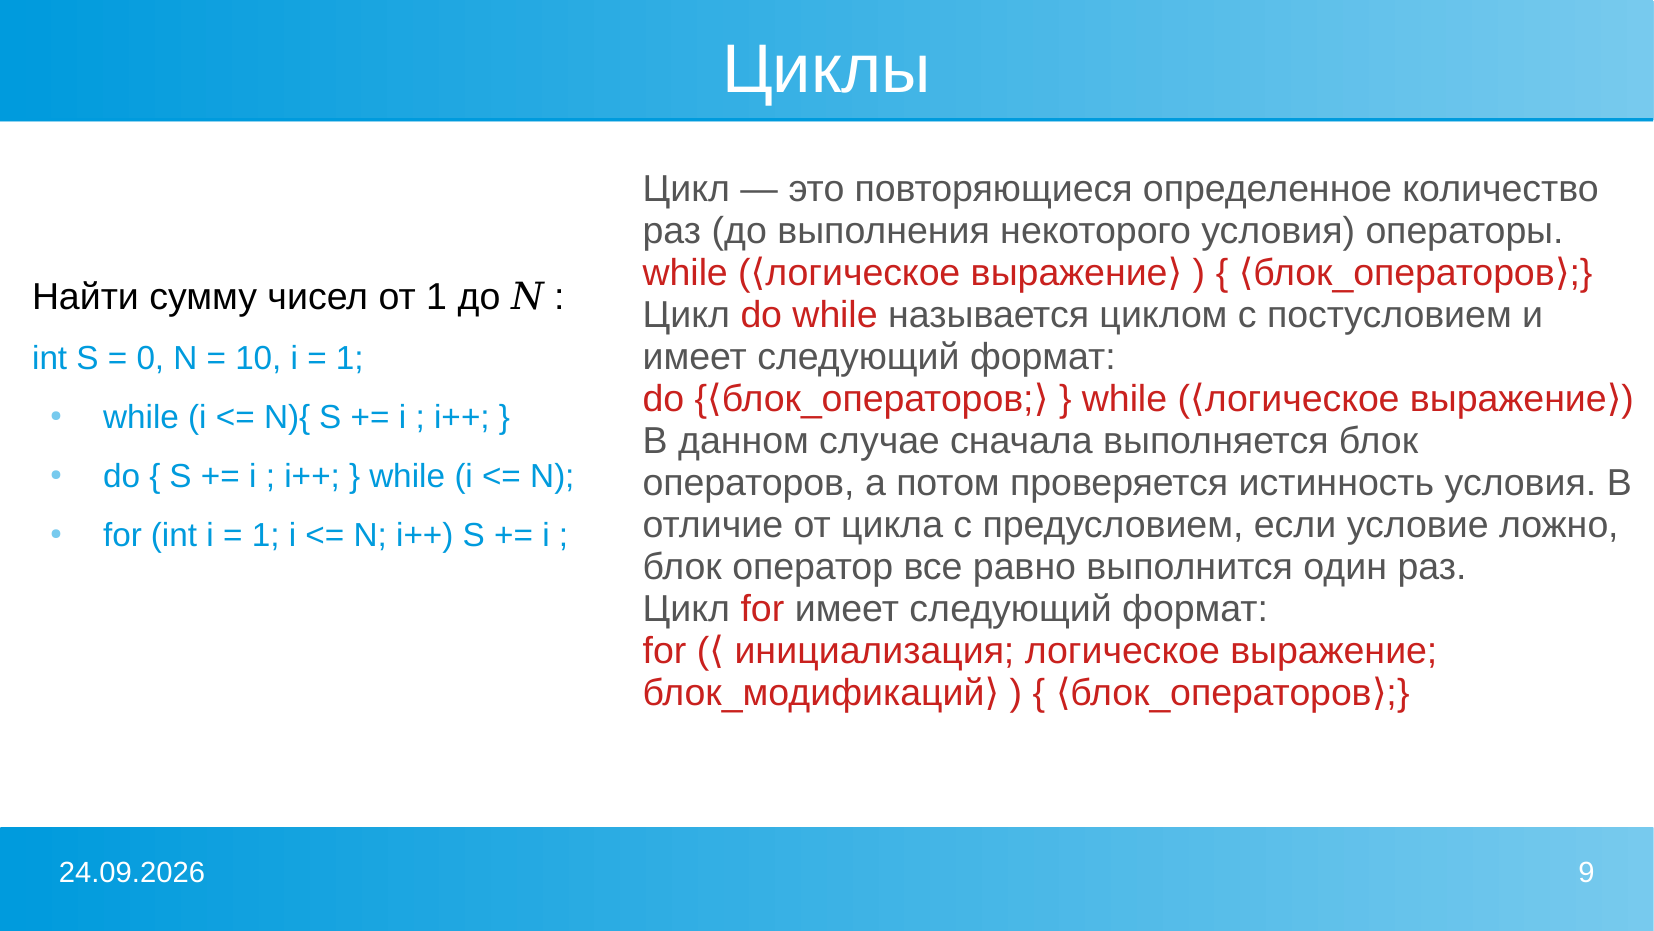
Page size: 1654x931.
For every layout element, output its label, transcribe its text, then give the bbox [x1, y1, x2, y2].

title Циклы [59, 29, 1595, 108]
list Найти сумму чисел от 1 до 𝑁 : int S = 0, N = 10, i = 1; while (i <= N){ S += i ; i++; } do { S += i ; i++; } while (i <= N); for (int i = 1; i <= N; i++) S += i ; [32, 275, 596, 623]
text_box Цикл — это повторяющиеся определенное количество раз (до выполнения некоторого условия) операторы. while (⟨логическое выражение⟩ ) { ⟨блок_операторов⟩;} Цикл do while называется циклом с постусловием и имеет следующий формат: do {⟨блок_операторов;⟩ } while (⟨логическое выражение⟩) В данном случае сначала выполняется блок операторов, а потом проверяется истинность условия. В отличие от цикла с предусловием, если условие ложно, блок оператор все равно выполнится один раз. Цикл for имеет следующий формат: for (⟨ инициализация; логическое выражение; блок_модификаций⟩ ) { ⟨блок_операторов⟩;} [627, 159, 1652, 931]
